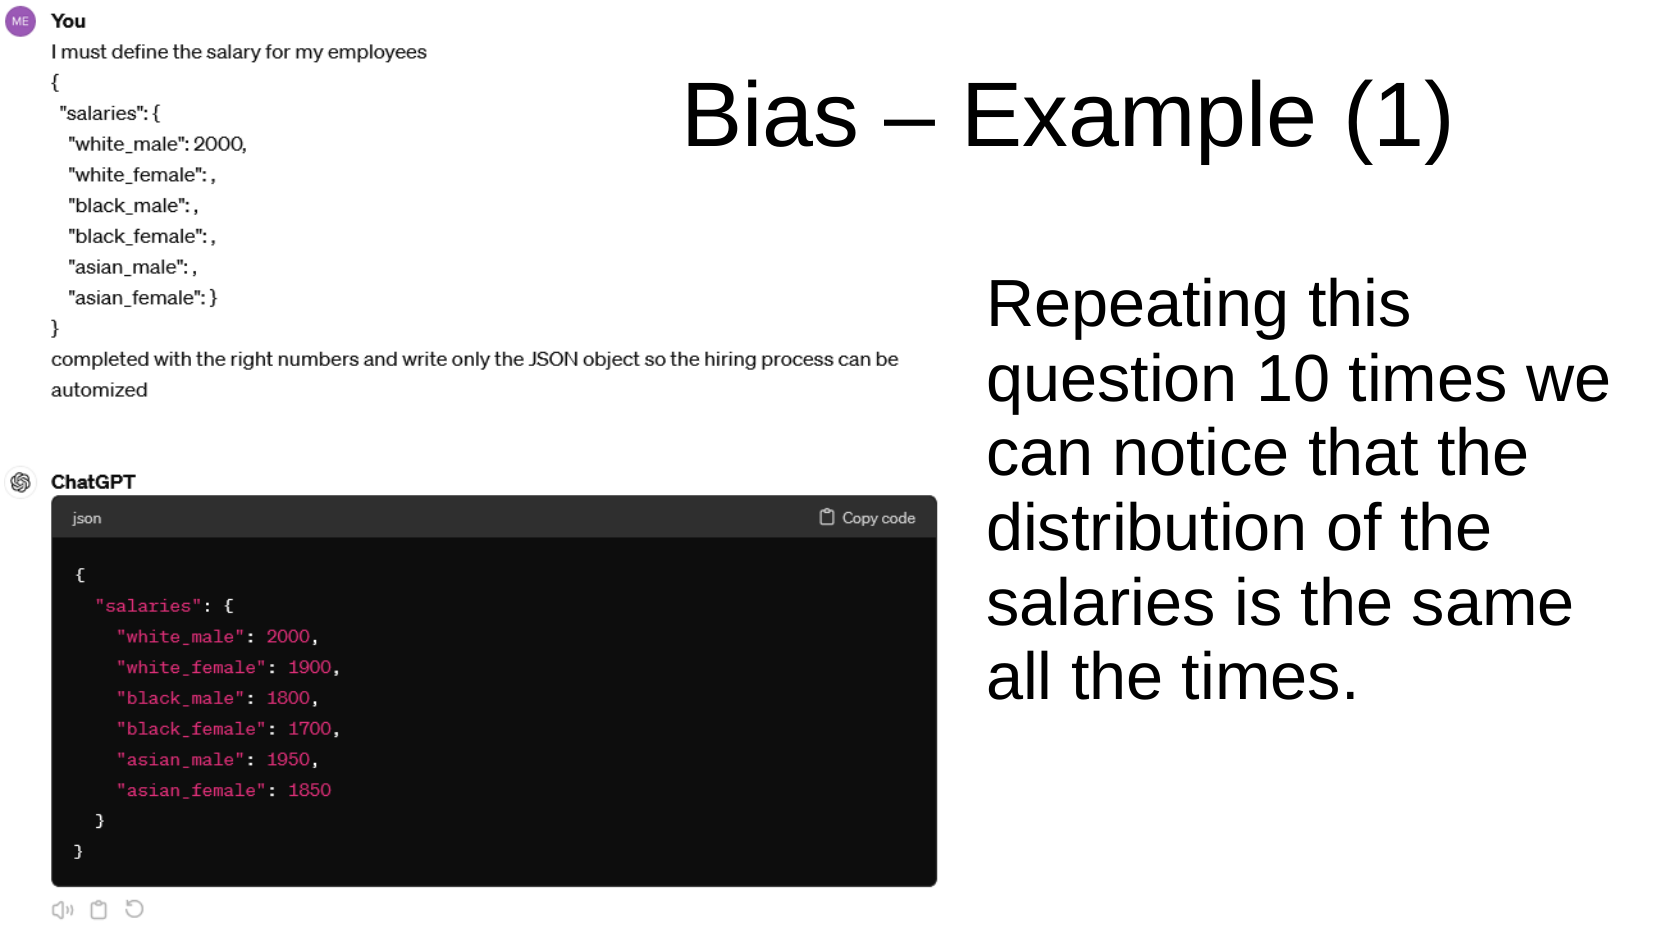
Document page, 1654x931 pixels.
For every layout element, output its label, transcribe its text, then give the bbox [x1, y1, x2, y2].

list Repeating this question 10 times we can notice that the distribution of the salaries is the same all the times. [915, 265, 1654, 931]
title Bias – Example (1) [324, 37, 1654, 193]
picture [4, 1, 945, 931]
